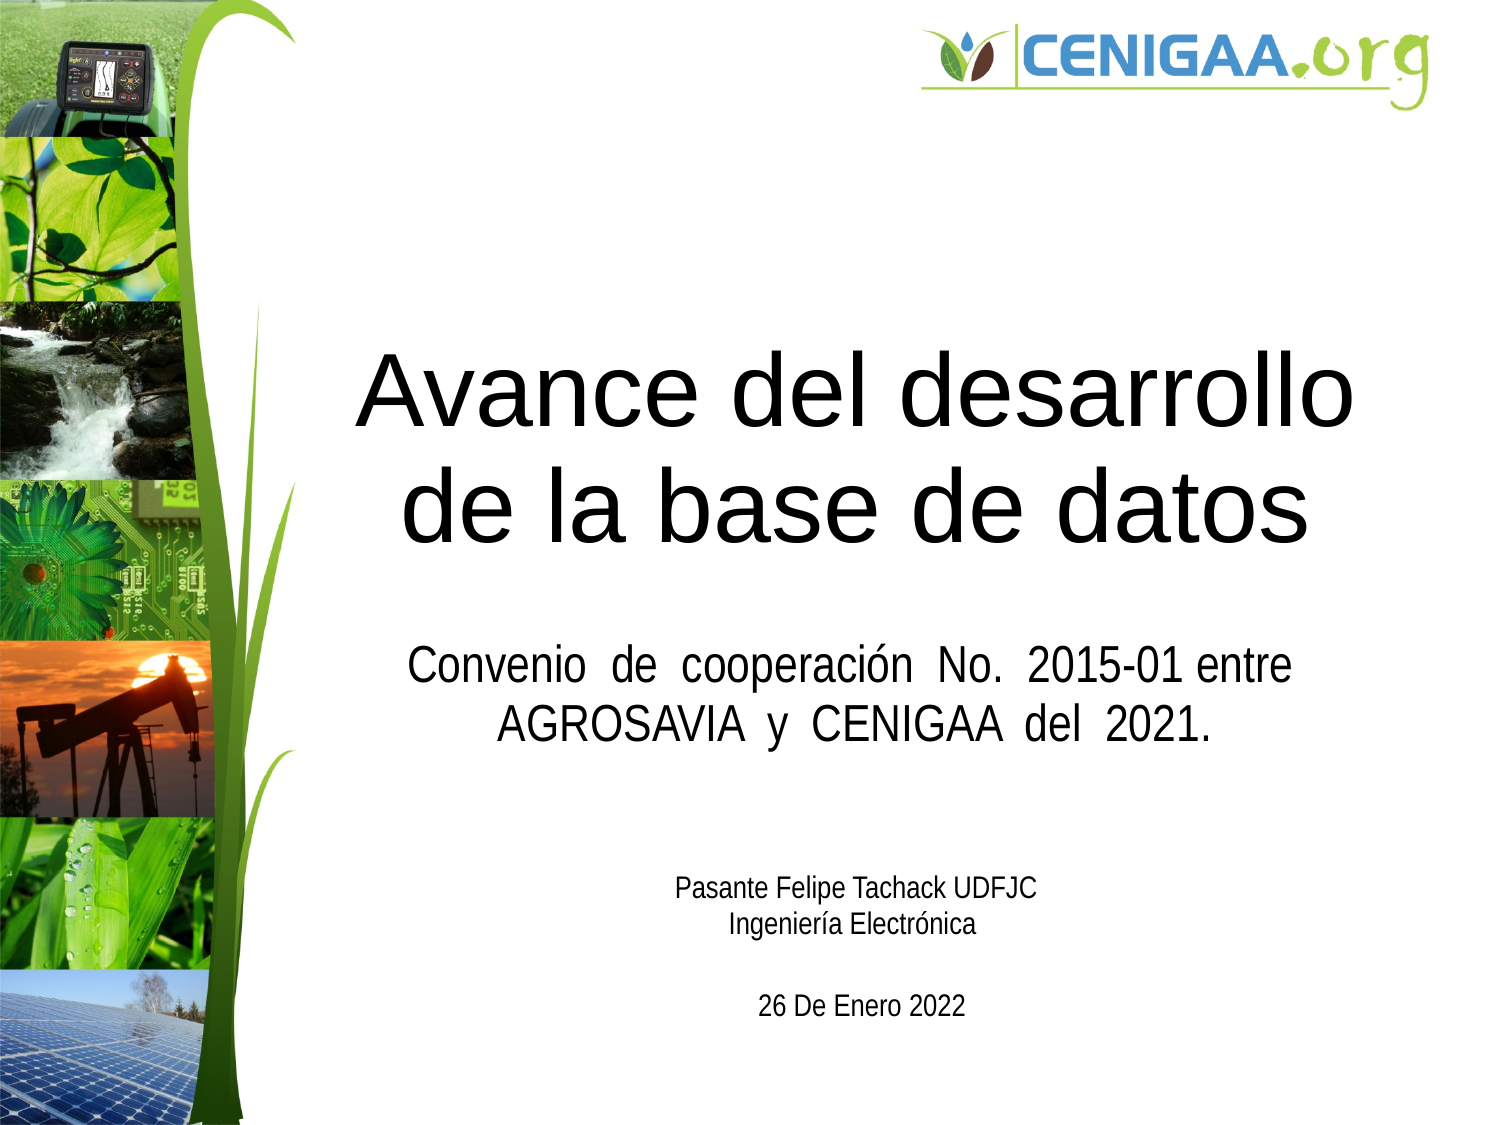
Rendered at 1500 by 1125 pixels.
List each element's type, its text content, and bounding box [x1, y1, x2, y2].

text_box 26 De Enero 2022 [578, 980, 1146, 1031]
picture [0, 0, 1429, 1125]
text_box Pasante Felipe Tachack UDFJC Ingeniería Electrónica [602, 862, 1111, 949]
text_box Convenio de cooperación No. 2015-01 entre AGROSAVIA y CENIGAA del 2021. [389, 625, 1312, 804]
title Avance del desarrollo de la base de datos [318, 259, 1394, 638]
